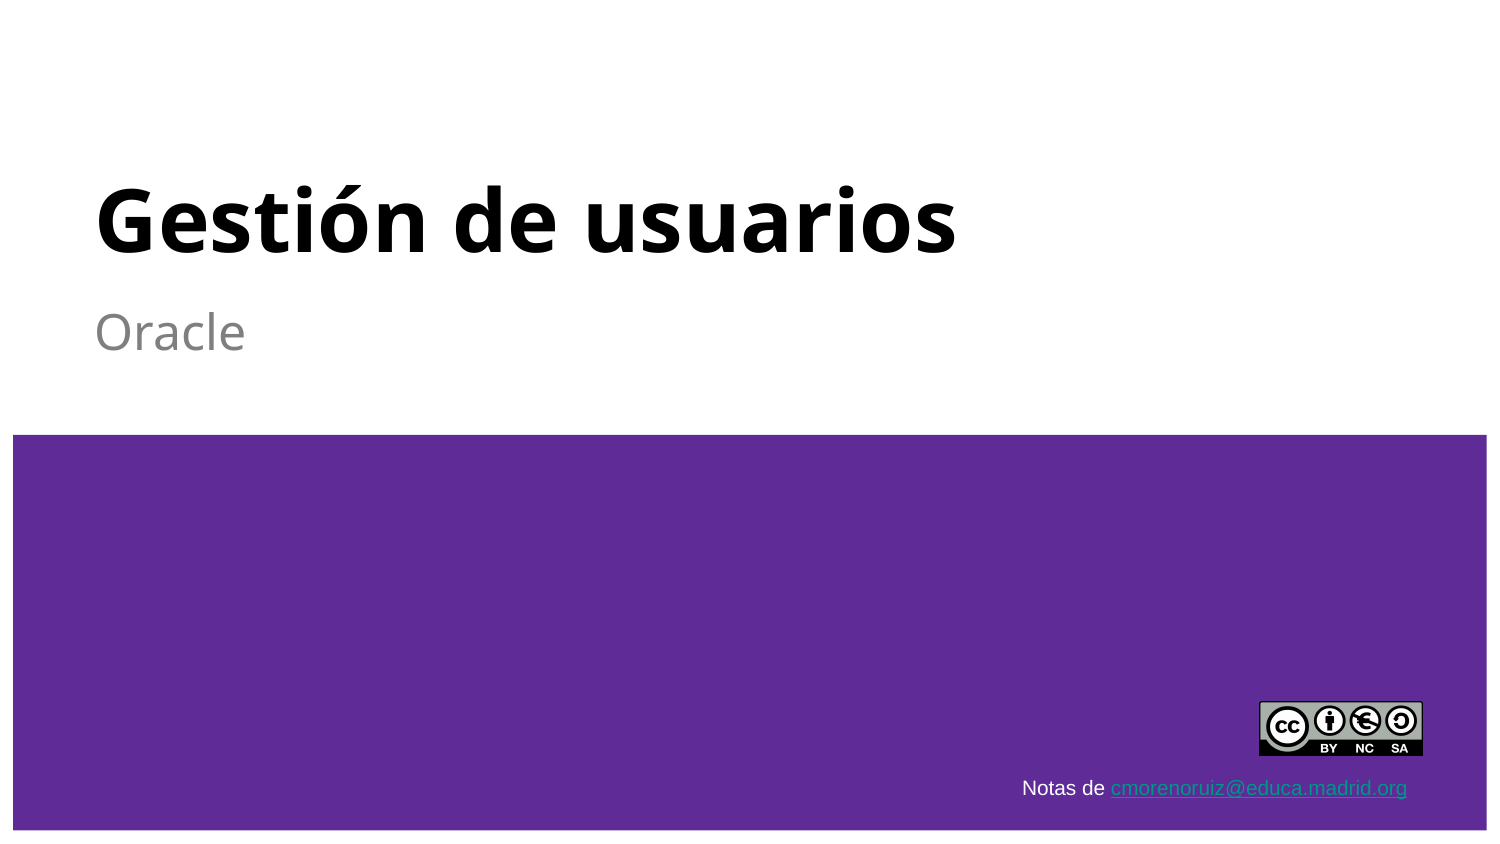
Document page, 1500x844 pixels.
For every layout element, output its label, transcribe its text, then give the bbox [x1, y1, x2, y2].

subtitle Oracle [79, 285, 1423, 427]
picture [1259, 701, 1423, 756]
title Gestión de usuarios [79, 43, 1423, 285]
